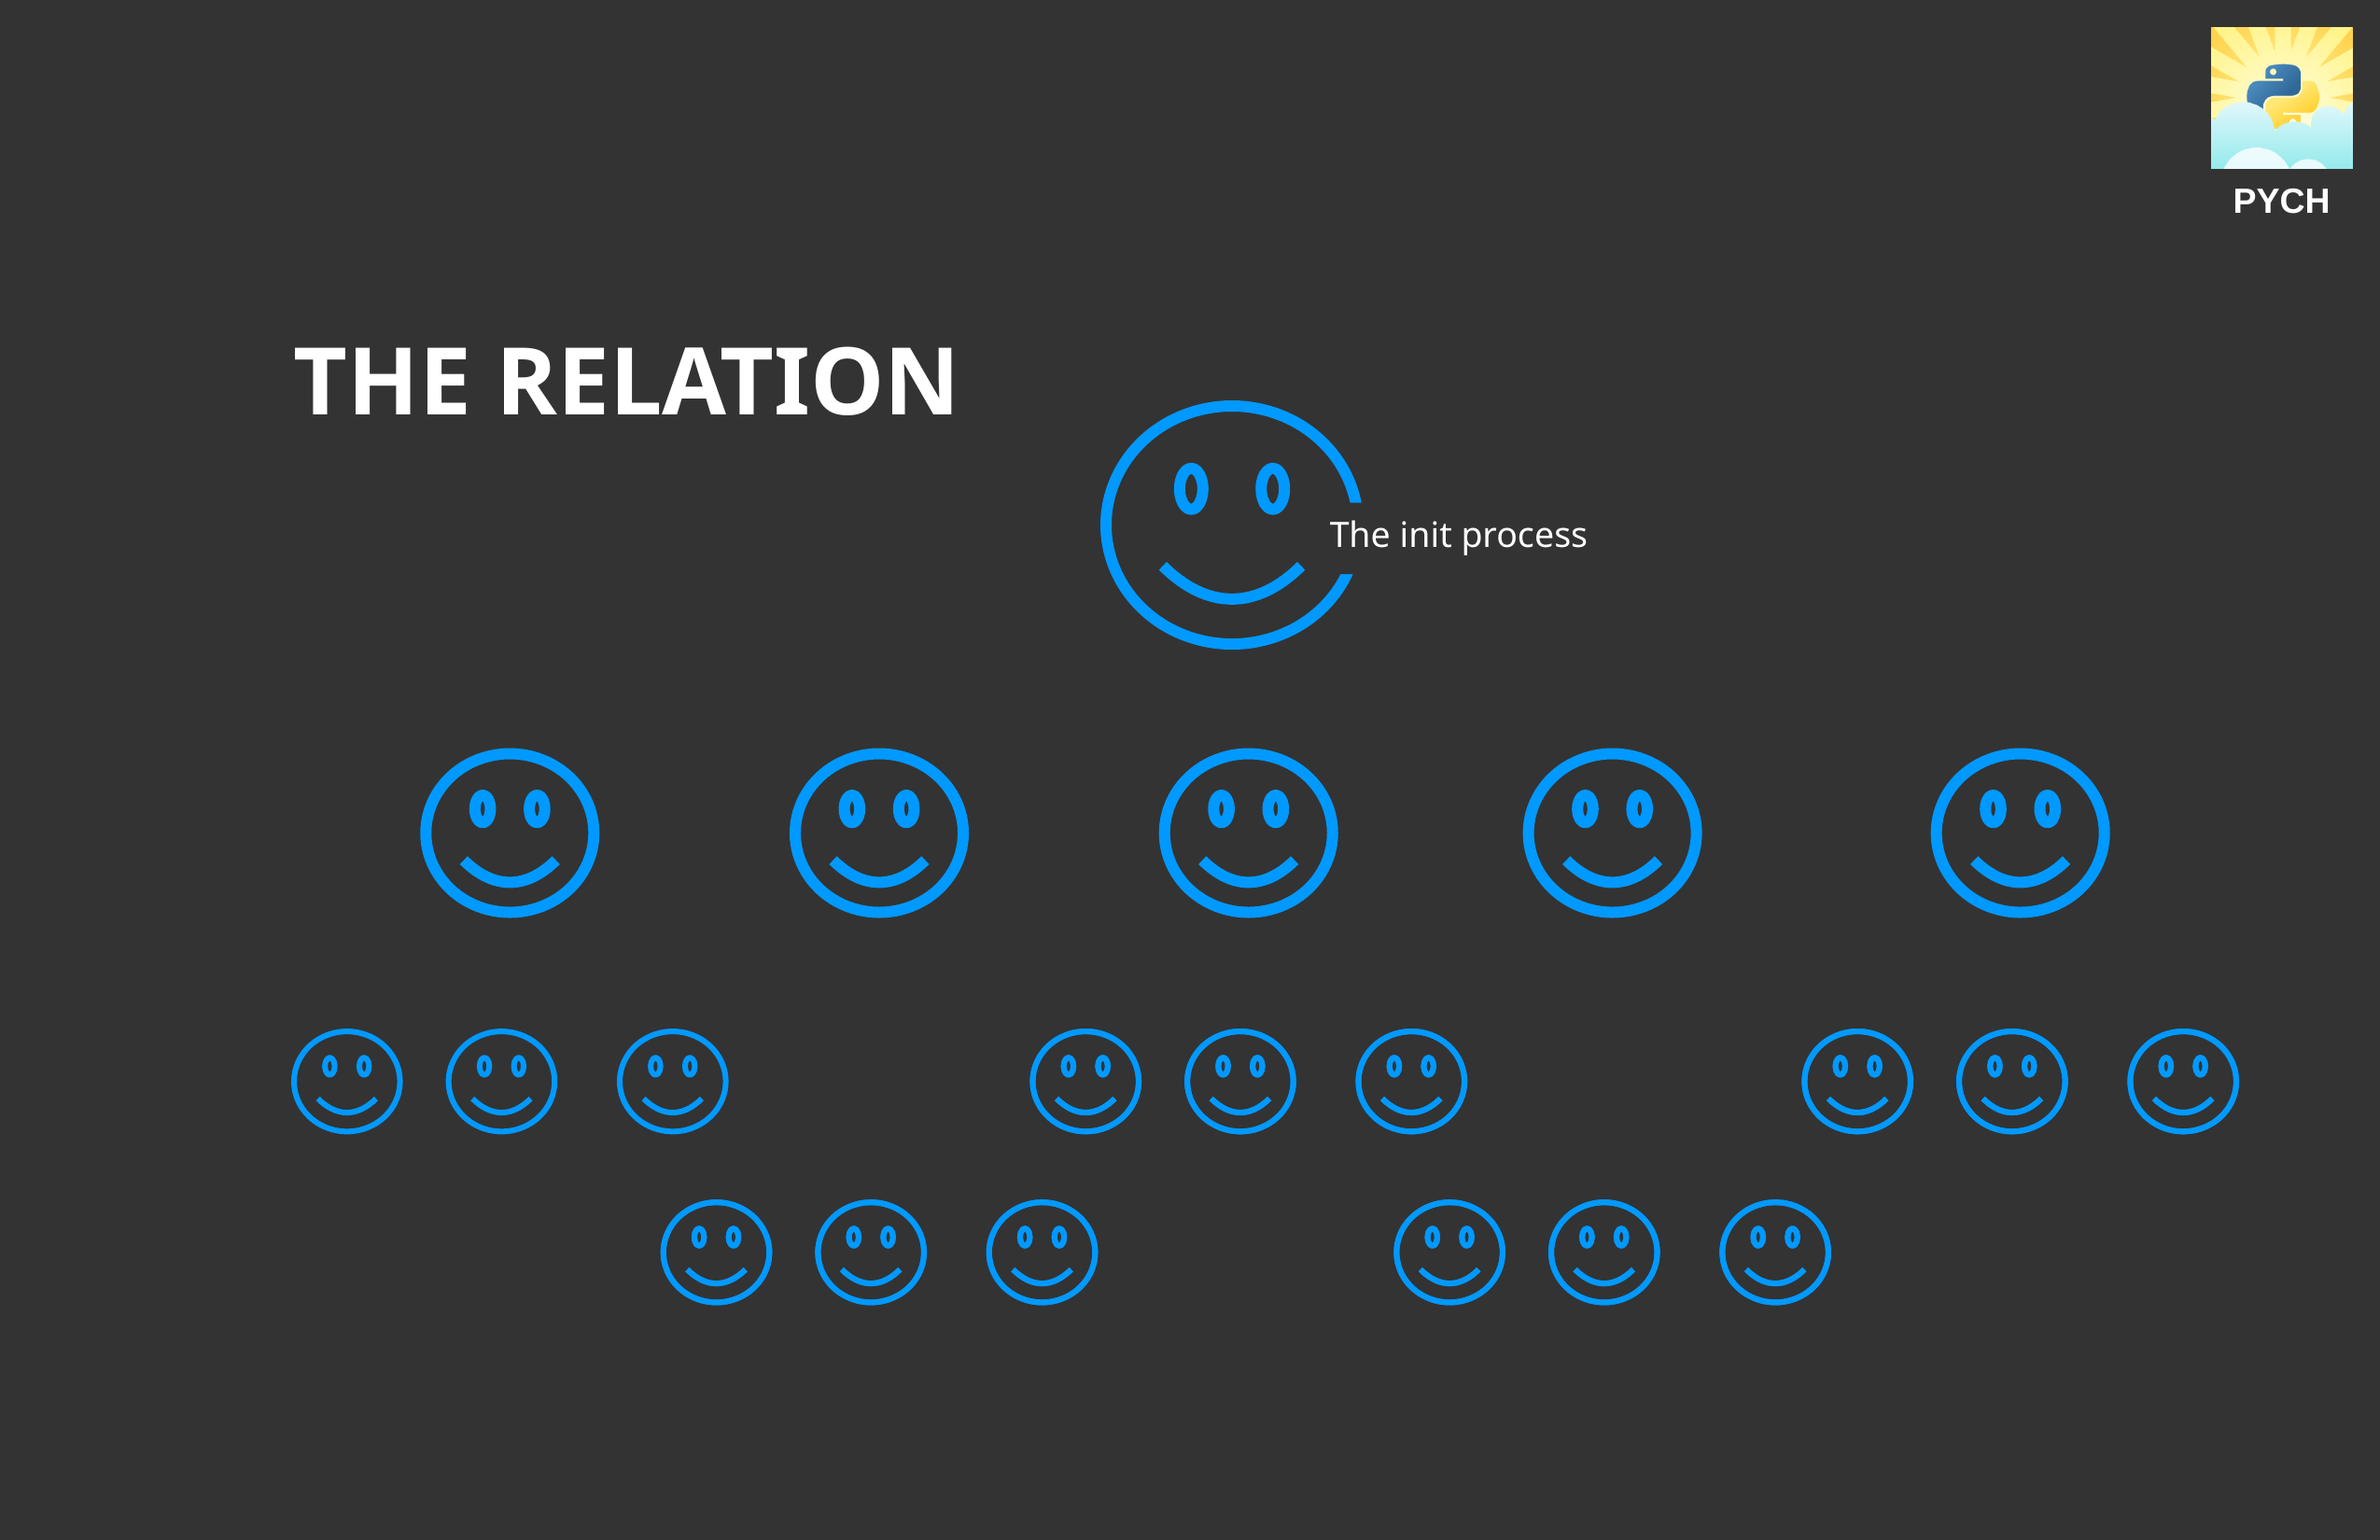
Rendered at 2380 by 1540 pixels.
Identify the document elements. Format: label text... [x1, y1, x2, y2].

text_box THE RELATION [280, 308, 911, 441]
picture [2211, 27, 2353, 169]
text_box The init process [1316, 502, 1681, 575]
text_box PYCH [2219, 174, 2345, 228]
